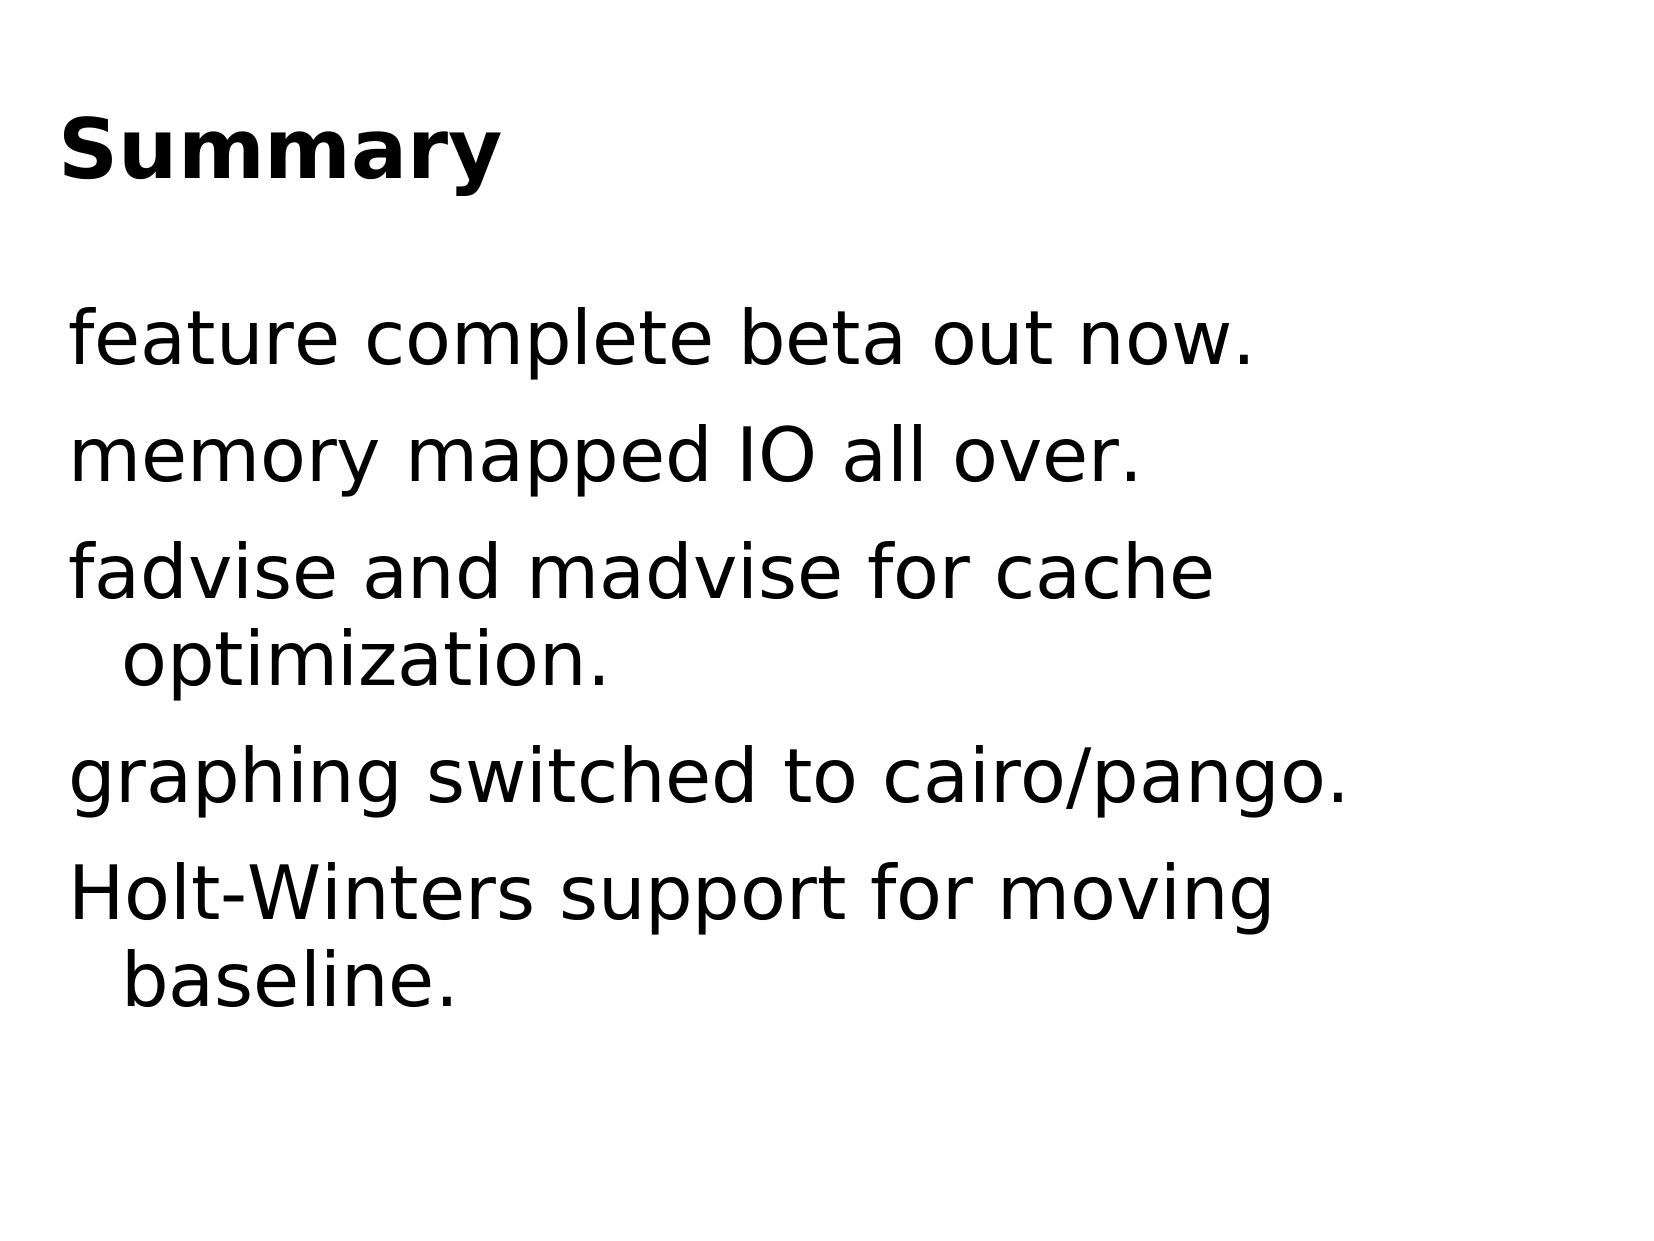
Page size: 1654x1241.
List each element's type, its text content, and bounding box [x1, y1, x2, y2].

title Summary [59, 75, 1607, 225]
list feature complete beta out now. memory mapped IO all over. fadvise and madvise for cache optimization. graphing switched to cairo/pango. Holt-Winters support for moving baseline. [50, 295, 1571, 1099]
